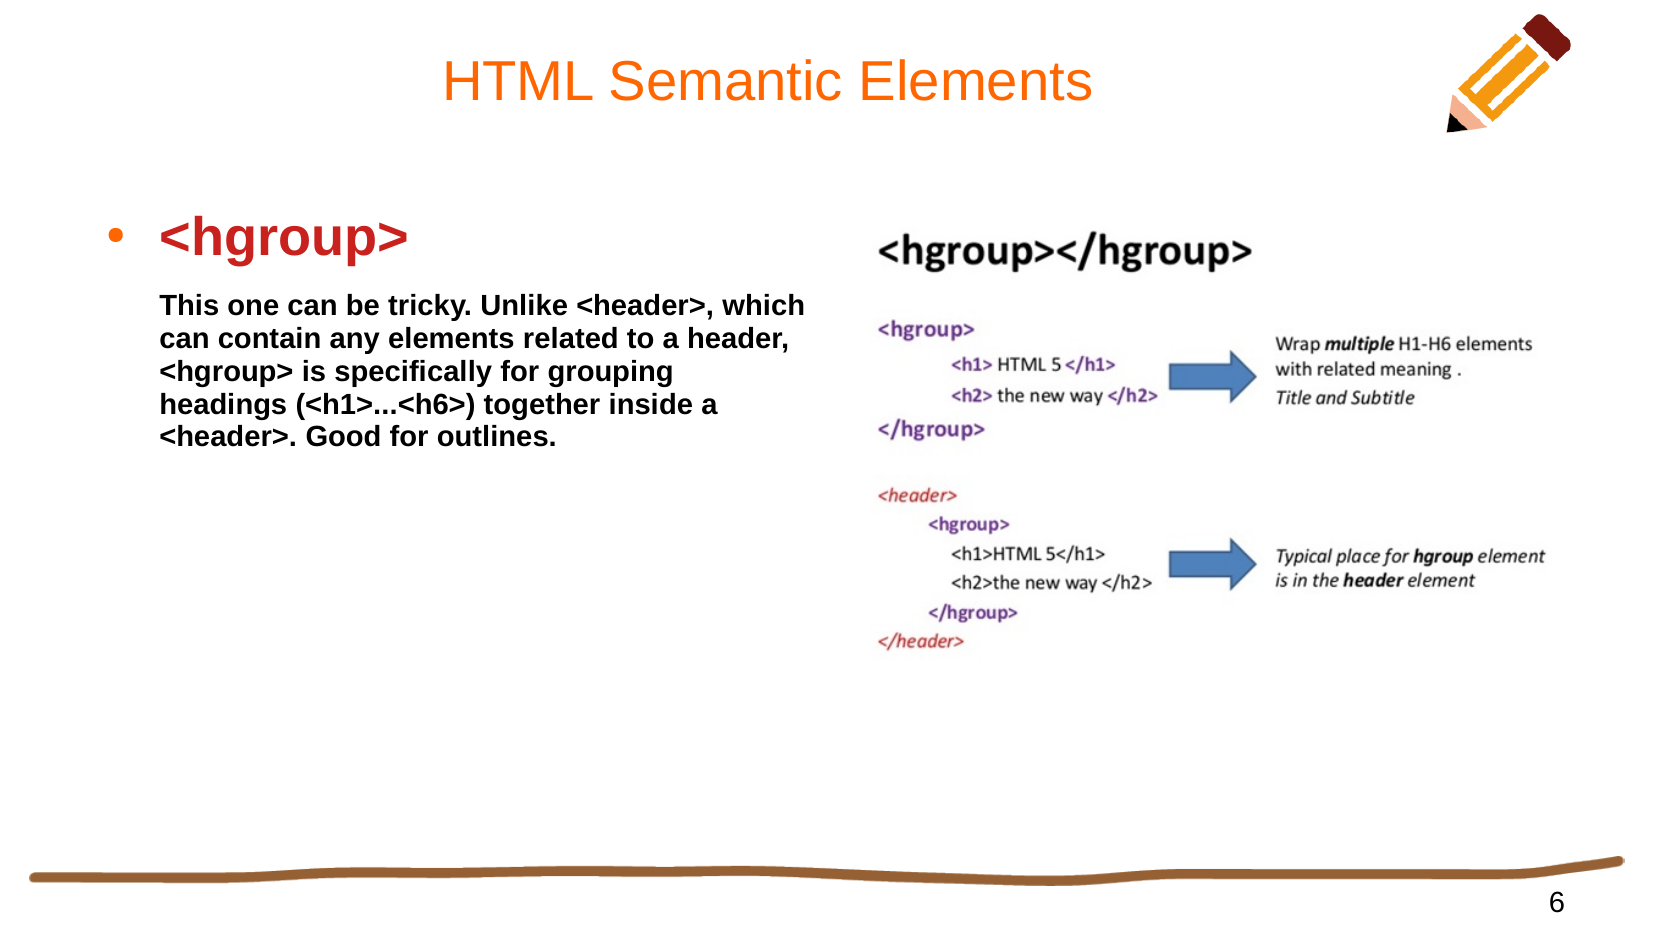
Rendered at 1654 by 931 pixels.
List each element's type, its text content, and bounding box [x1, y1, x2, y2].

picture [29, 856, 1625, 886]
picture [1446, 14, 1571, 133]
picture [844, 206, 1566, 680]
title HTML Semantic Elements [88, 29, 1447, 133]
list <hgroup> This one can be tricky. Unlike <header>, which can contain any elements related to a header, <hgroup> is specifically for grouping headings (<h1>...<h6>) together inside a <header>. Good for outlines. [88, 206, 809, 857]
